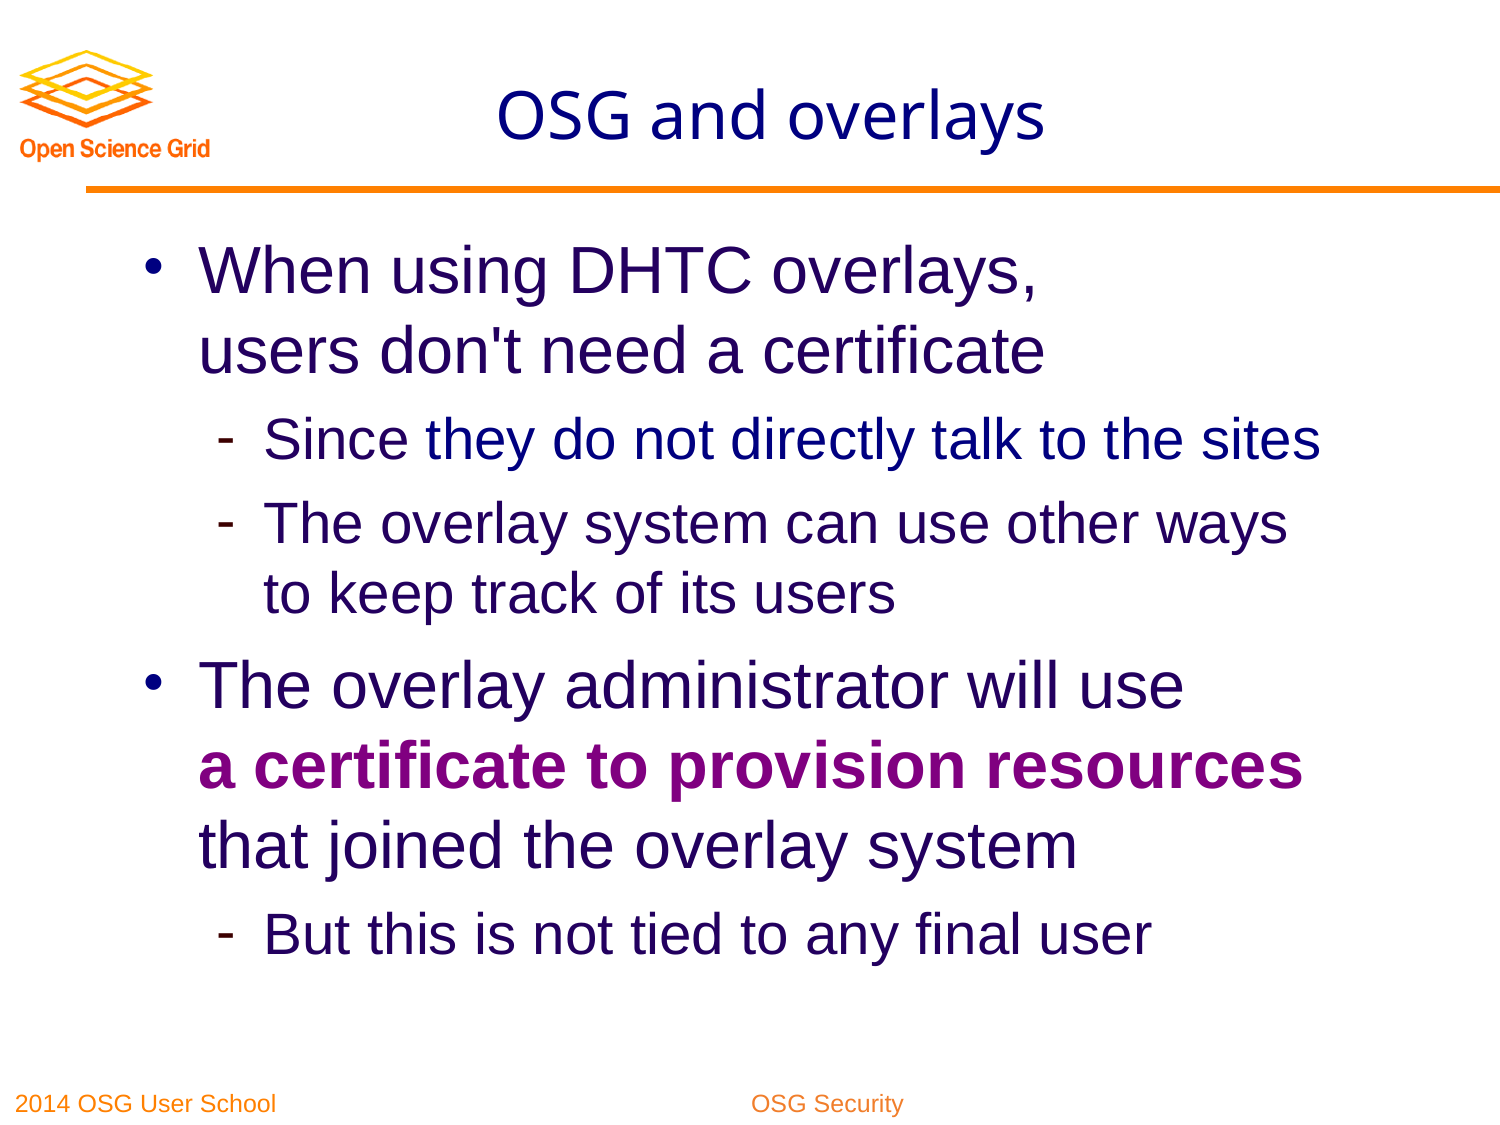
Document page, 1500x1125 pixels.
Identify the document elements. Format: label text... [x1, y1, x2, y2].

title OSG and overlays [201, 18, 1342, 207]
picture [0, 27, 201, 179]
list When using DHTC overlays, users don't need a certificate Since they do not directly talk to the sites The overlay system can use other ways to keep track of its users The overlay administrator will use a certificate to provision resources that joined the overlay system But this is not tied to any final user [127, 218, 1403, 1001]
